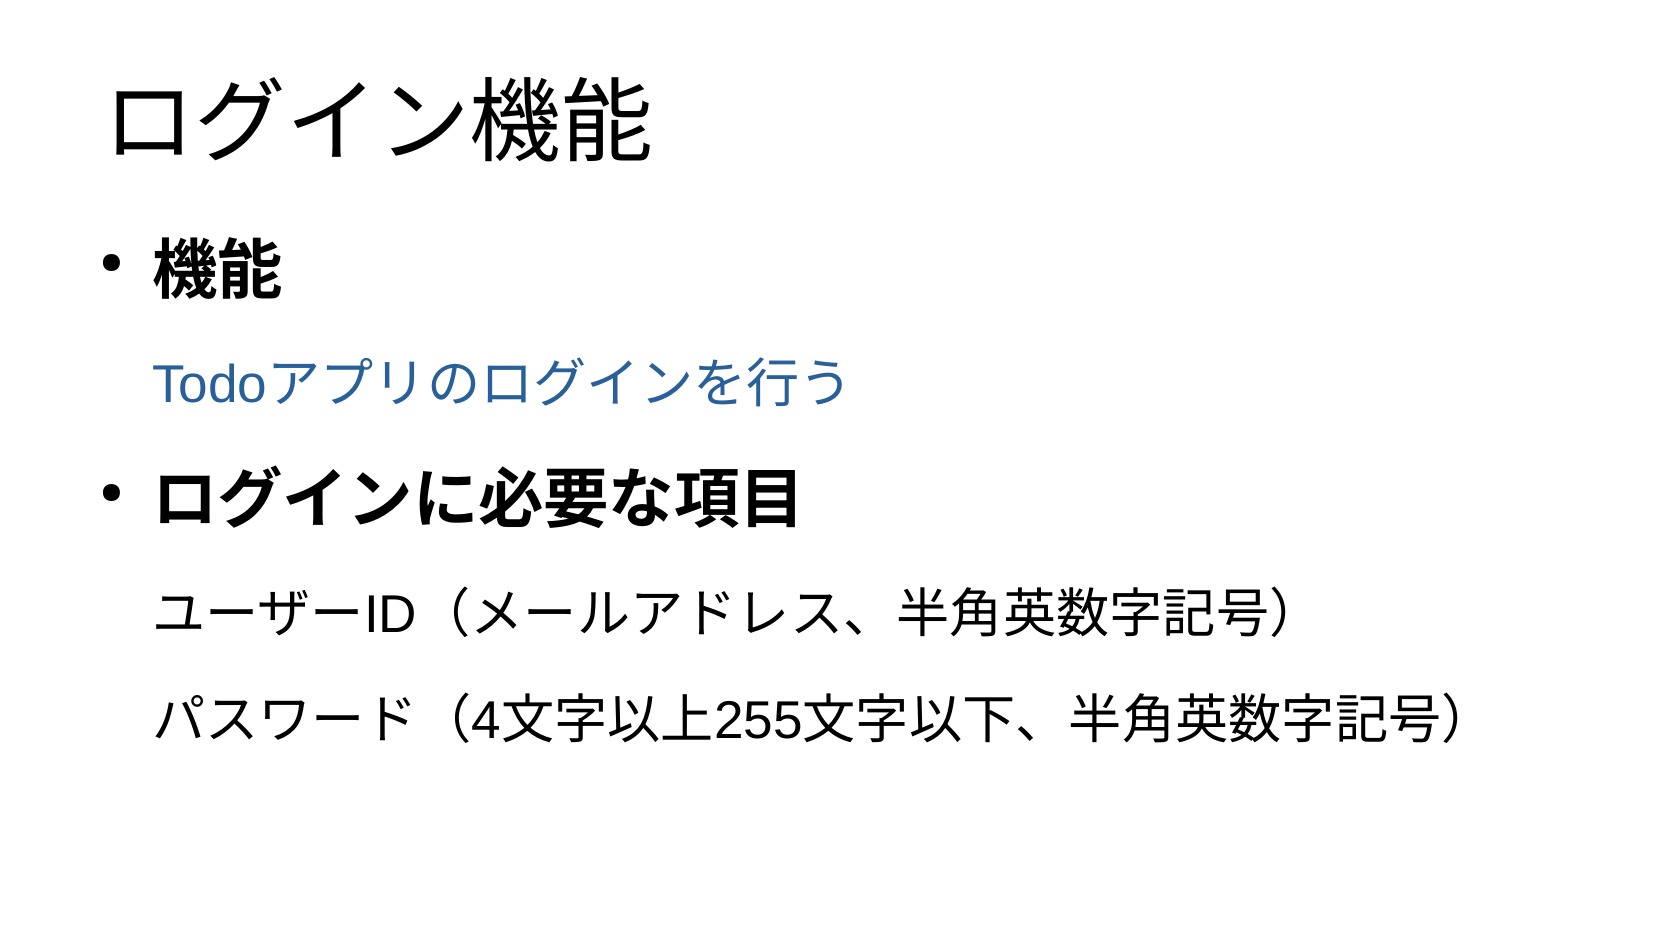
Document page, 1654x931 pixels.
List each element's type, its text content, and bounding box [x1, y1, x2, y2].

list 機能 Todoアプリのログインを行う ログインに必要な項目 ユーザーID（メールアドレス、半角英数字記号） パスワード（4文字以上255文字以下、半角英数字記号） [82, 217, 1571, 758]
title ログイン機能 [82, 37, 1571, 193]
